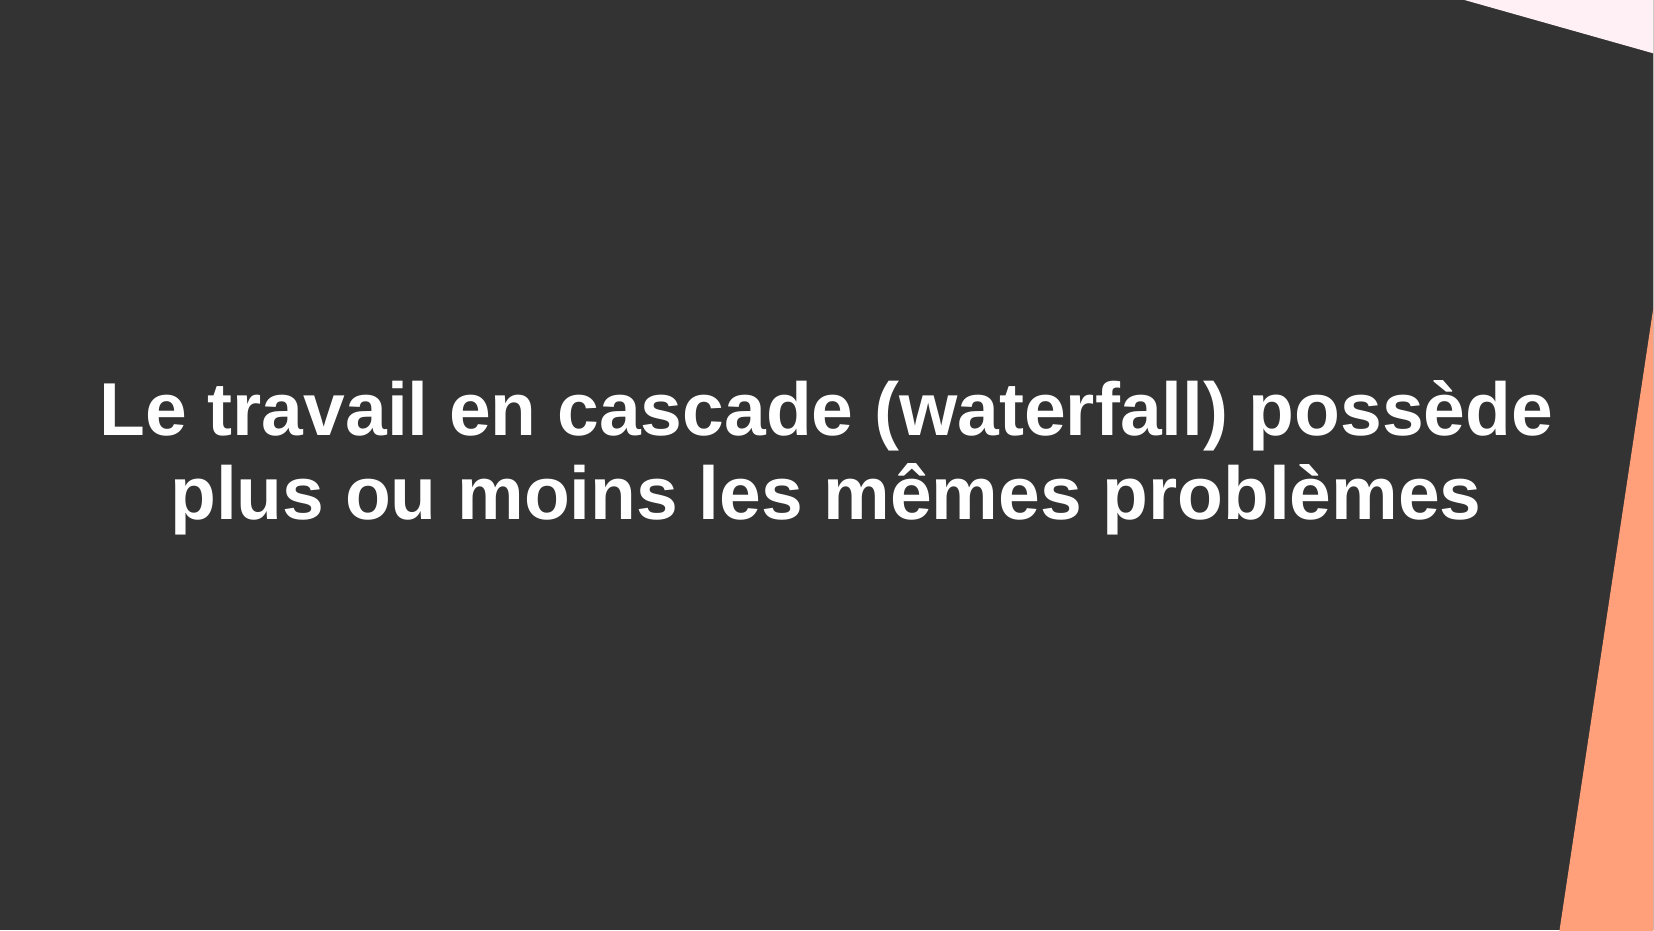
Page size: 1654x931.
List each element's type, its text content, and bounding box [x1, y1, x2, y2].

text_box [1559, 303, 1654, 931]
title Le travail en cascade (waterfall) possède plus ou moins les mêmes problèmes [31, 367, 1622, 563]
text_box [1464, 0, 1654, 54]
